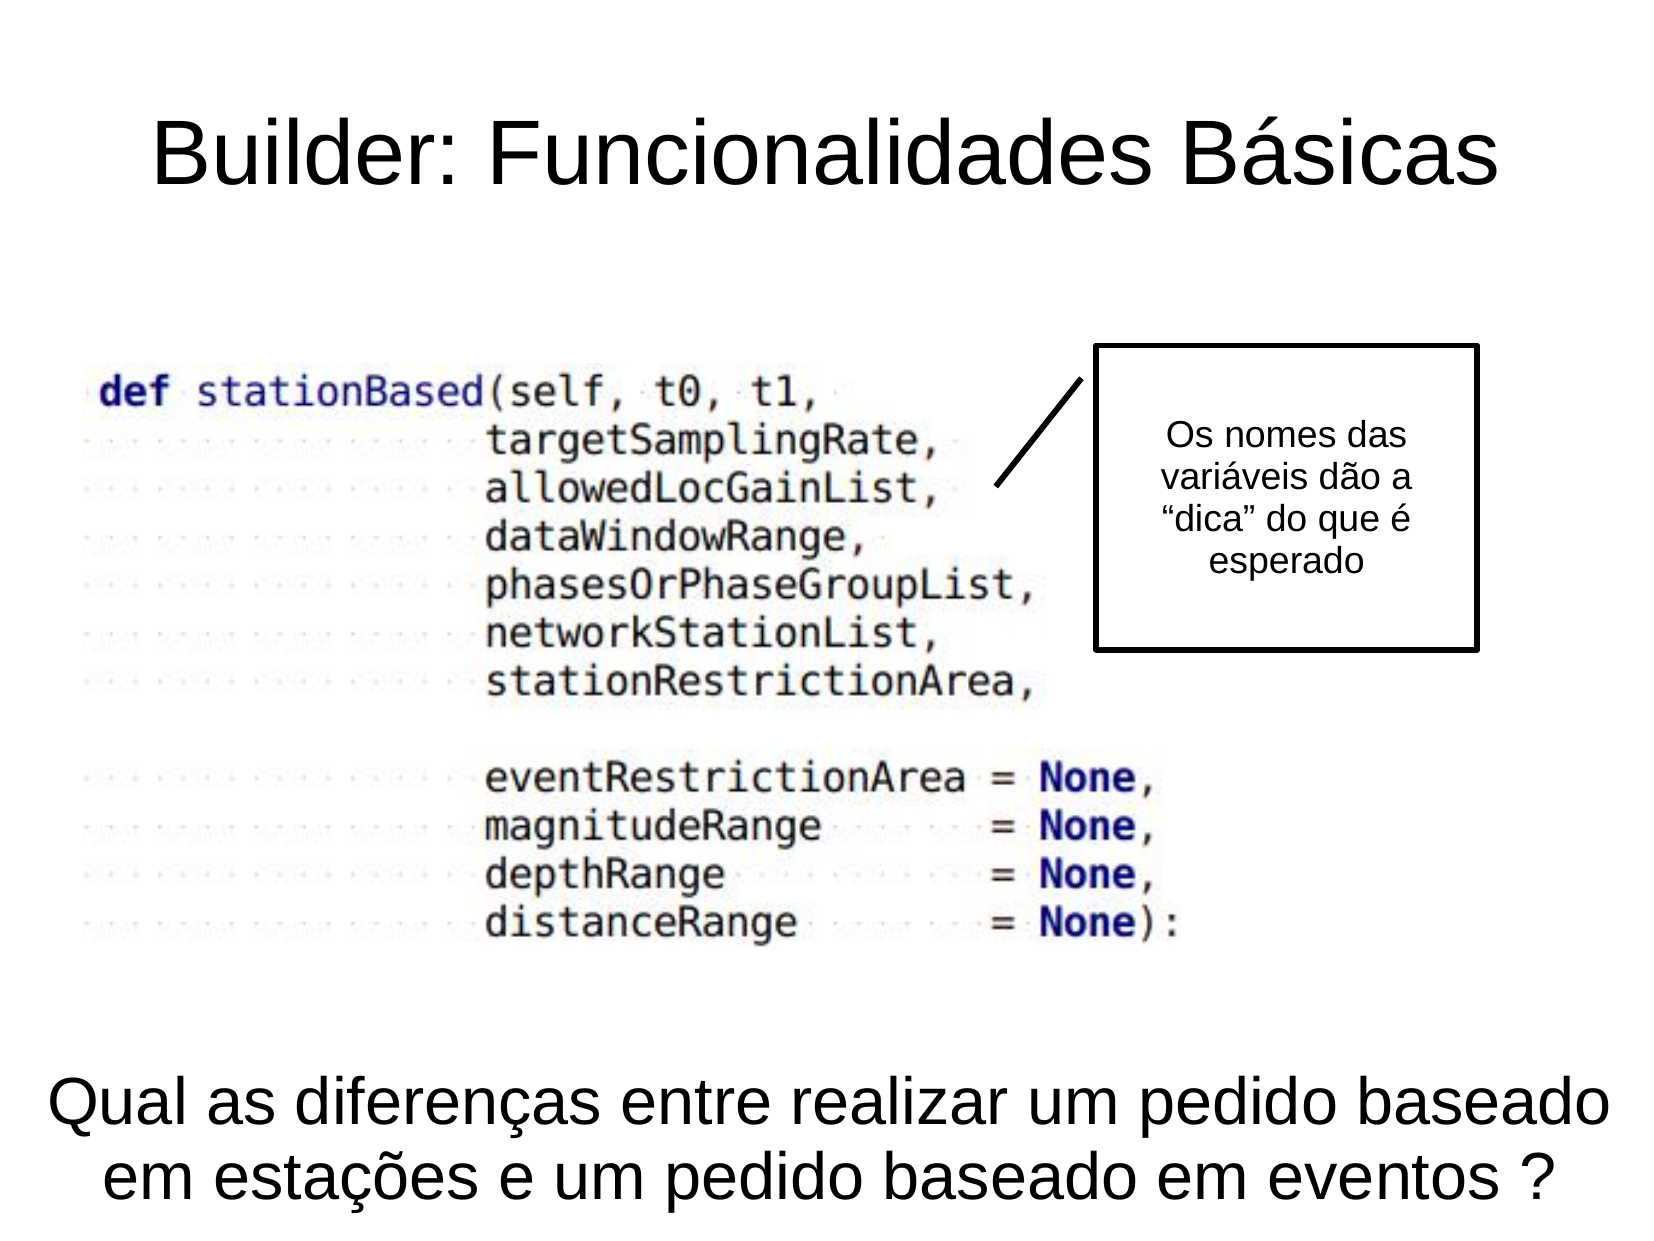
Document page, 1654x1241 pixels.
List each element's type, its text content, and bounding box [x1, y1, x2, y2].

text_box Qual as diferenças entre realizar um pedido baseado em estações e um pedido baseado em eventos ? [32, 1056, 1629, 1222]
picture [82, 363, 1184, 949]
text_box Os nomes das variáveis dão a “dica” do que é esperado [1096, 346, 1477, 650]
title Builder: Funcionalidades Básicas [82, 49, 1571, 257]
